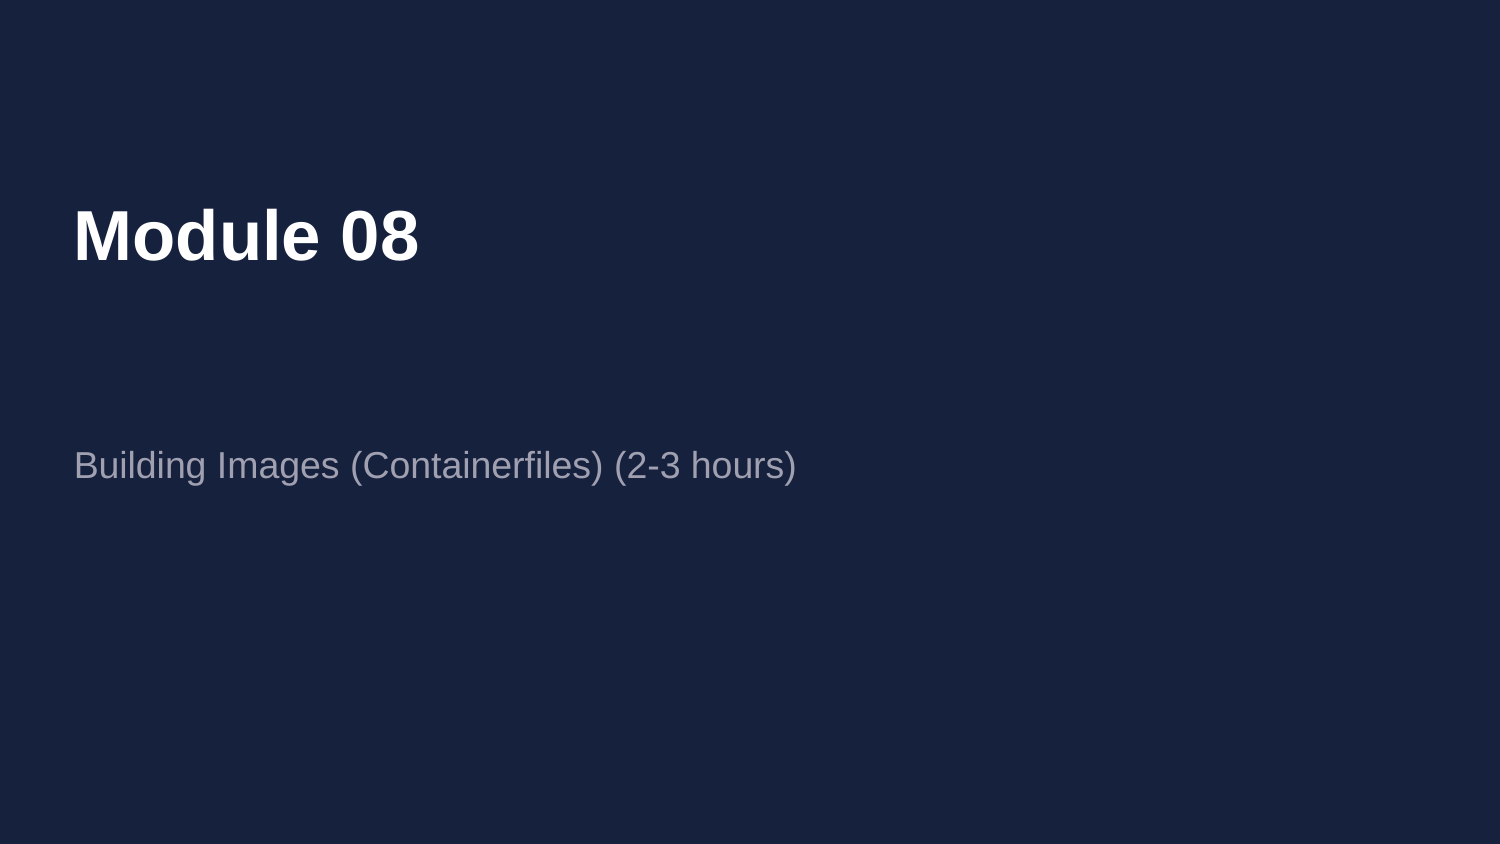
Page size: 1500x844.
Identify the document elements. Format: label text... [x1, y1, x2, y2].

title Module 08 [59, 188, 1441, 426]
subtitle Building Images (Containerfiles) (2-3 hours) [59, 437, 1441, 532]
